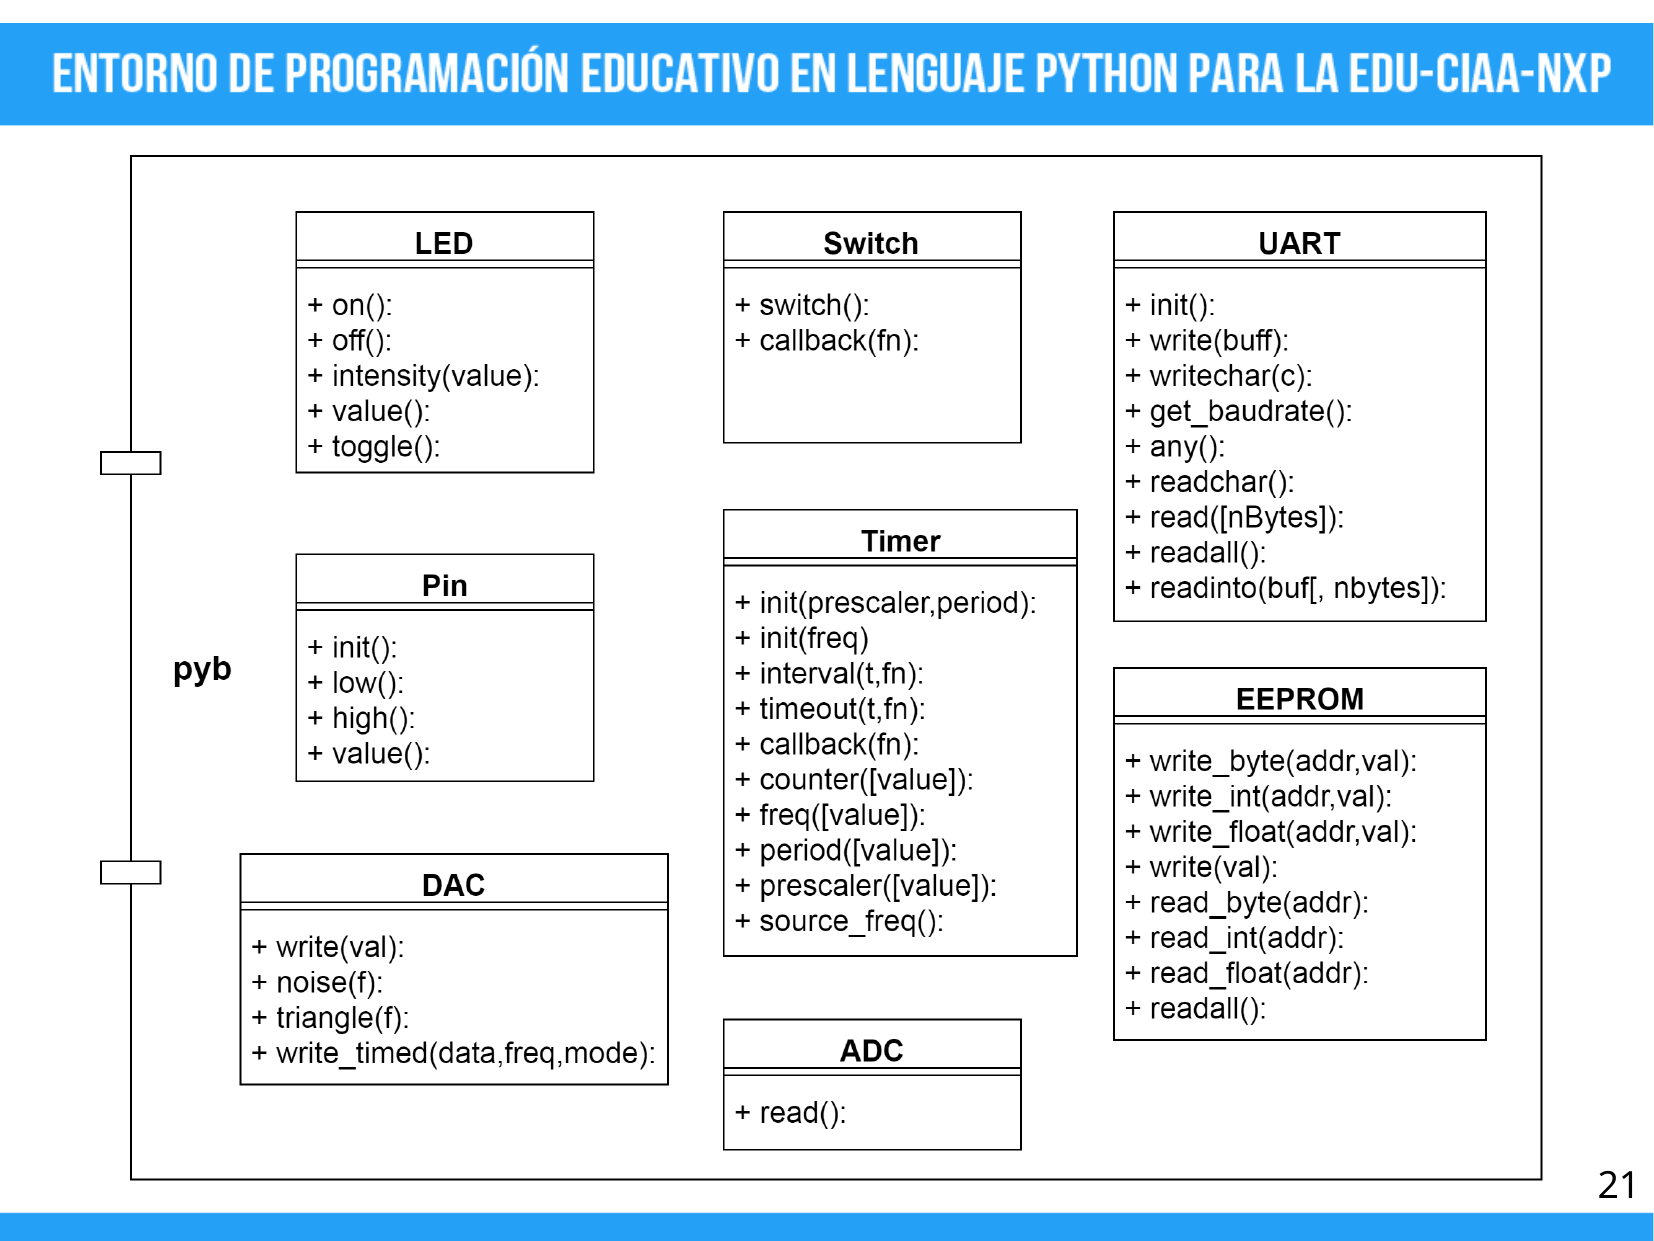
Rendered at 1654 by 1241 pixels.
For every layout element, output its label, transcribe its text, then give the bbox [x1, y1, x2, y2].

text_box 21 [1582, 1151, 1654, 1241]
picture [0, 23, 1654, 1241]
